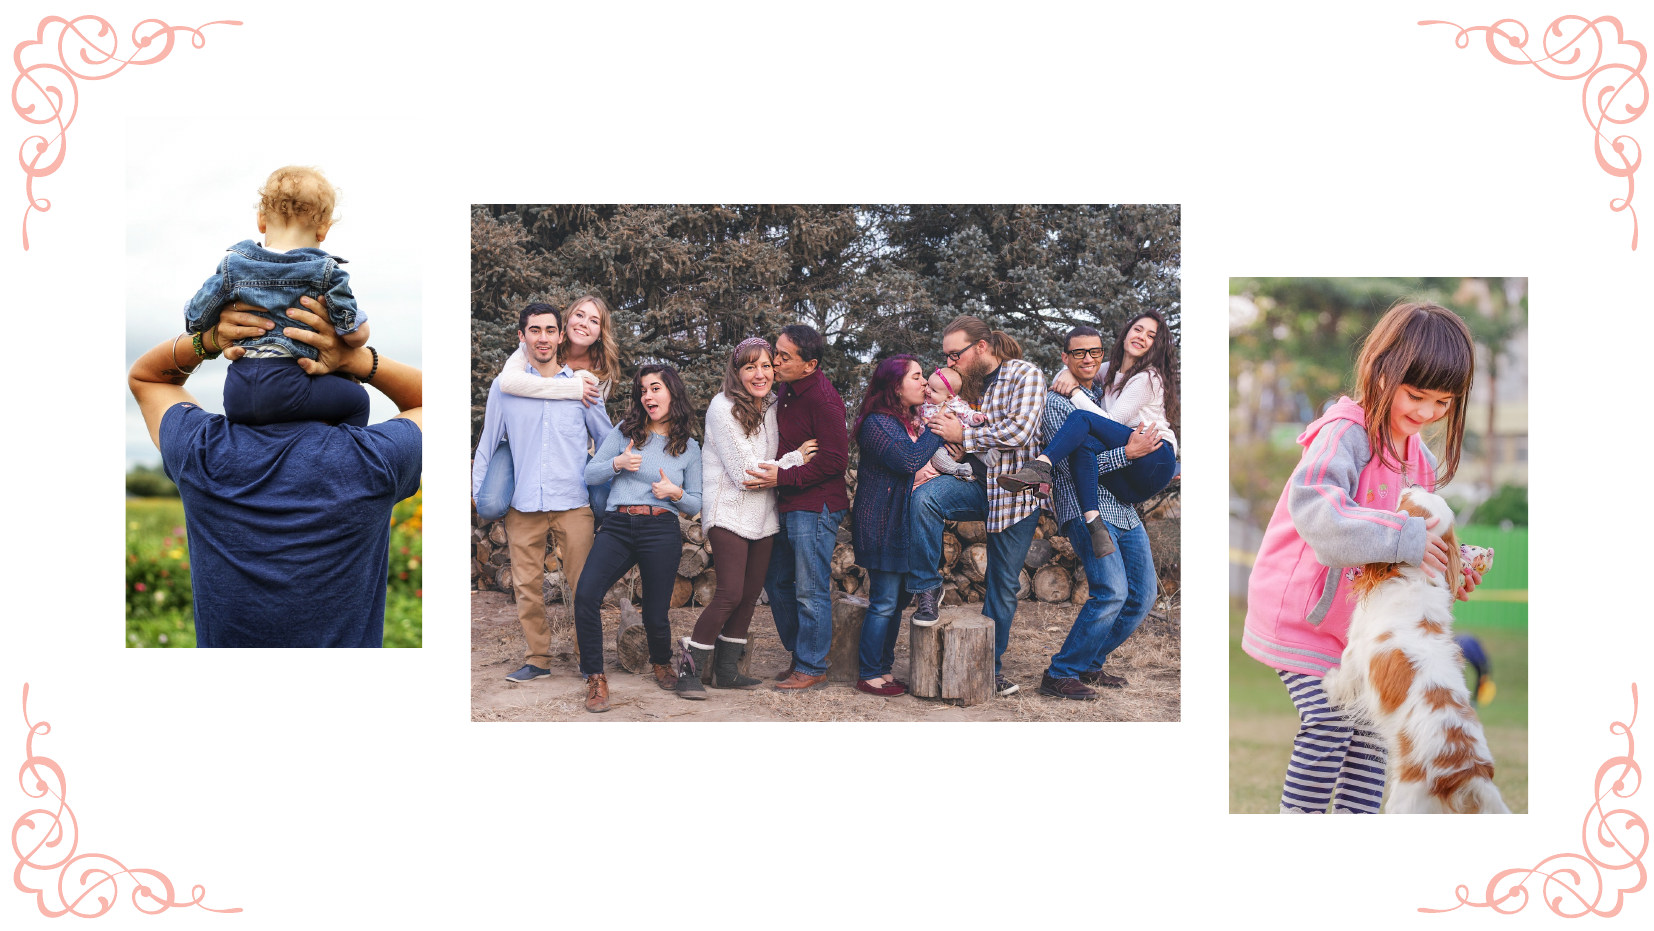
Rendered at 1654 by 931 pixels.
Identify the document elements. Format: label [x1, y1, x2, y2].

picture [11, 682, 244, 919]
picture [1229, 277, 1649, 919]
picture [11, 15, 423, 648]
picture [470, 204, 1181, 722]
picture [1417, 14, 1649, 251]
